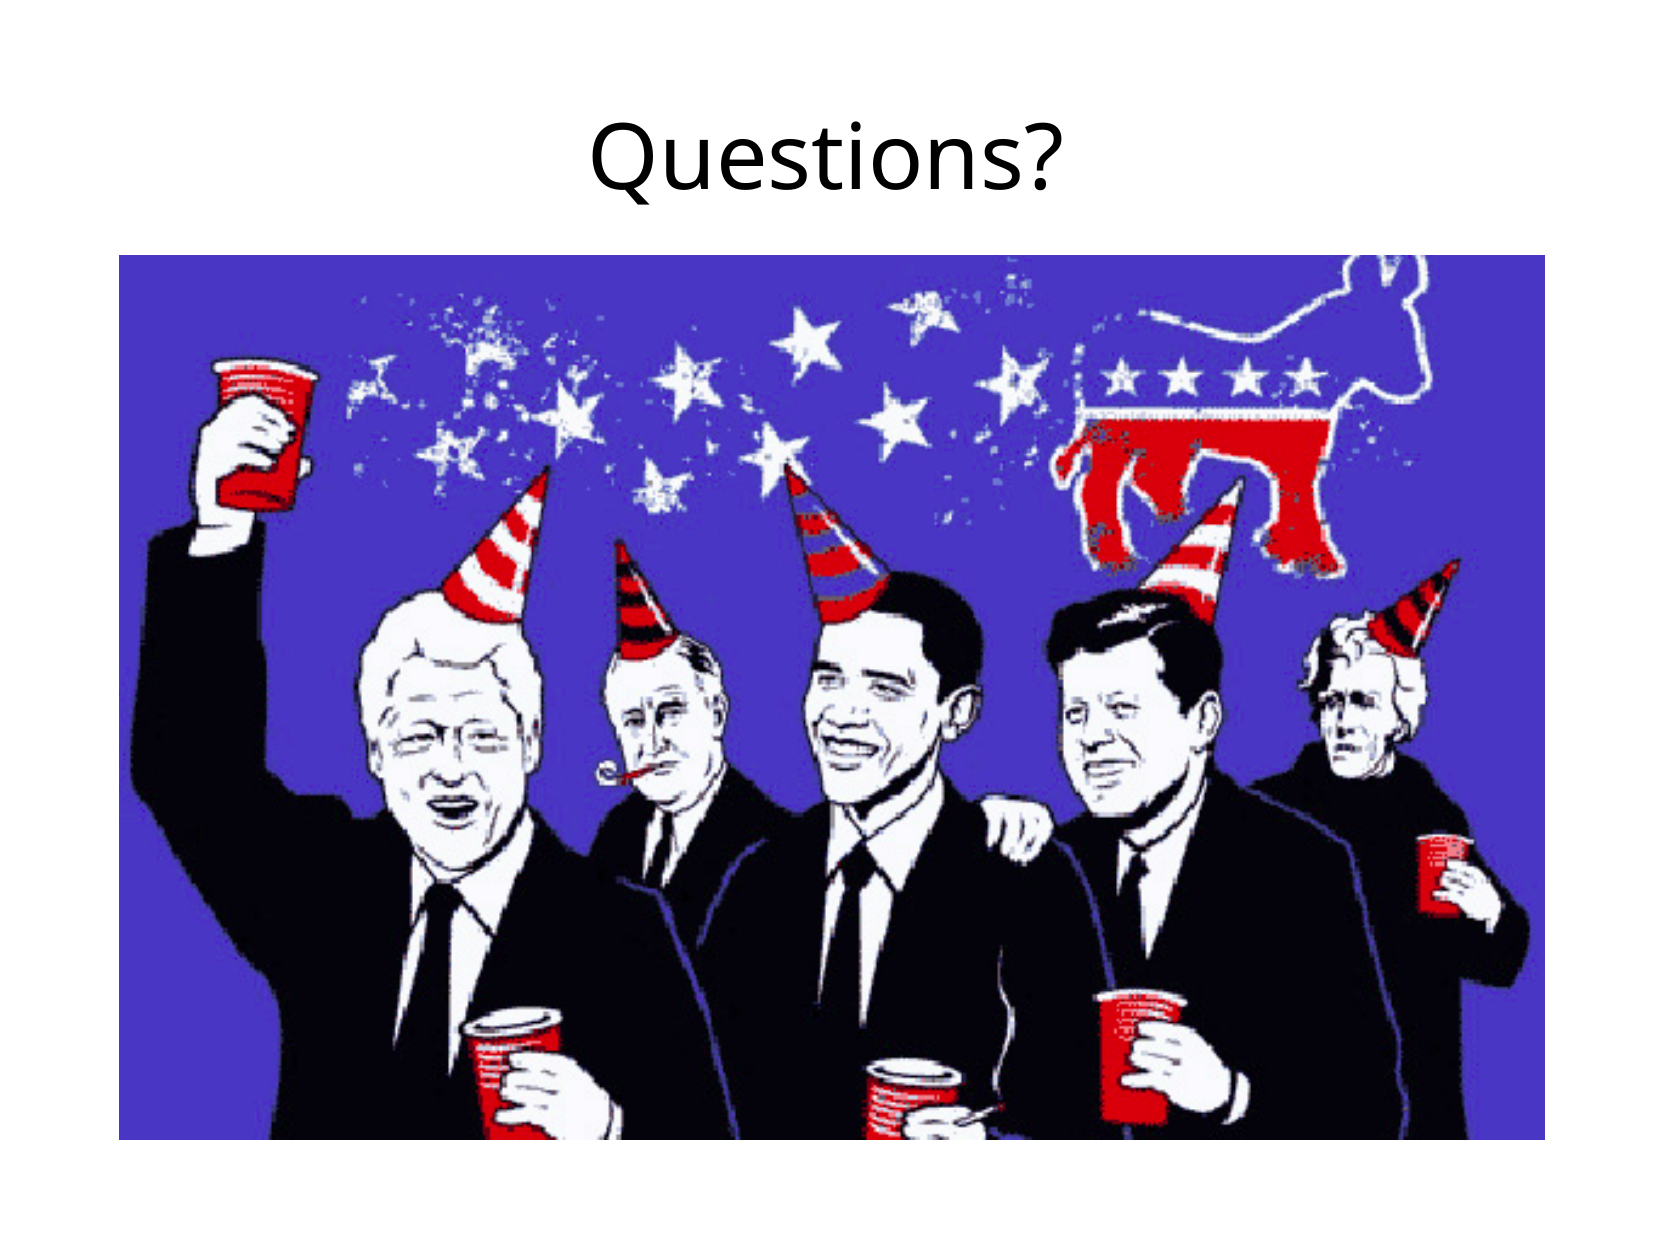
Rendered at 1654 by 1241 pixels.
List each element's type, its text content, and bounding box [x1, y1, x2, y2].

picture [119, 255, 1545, 1140]
text_box Questions? [82, 49, 1571, 257]
